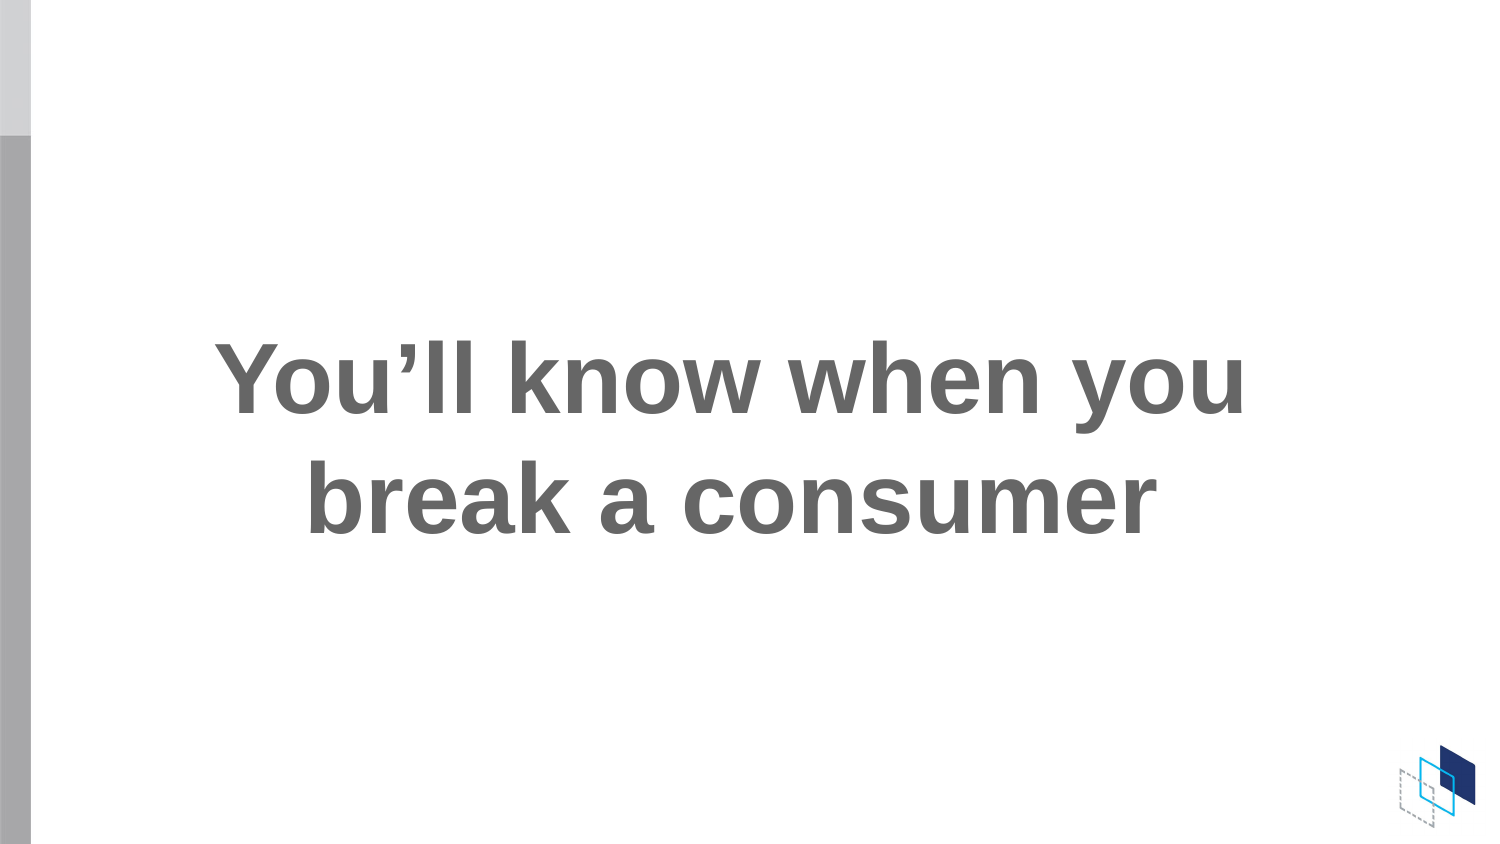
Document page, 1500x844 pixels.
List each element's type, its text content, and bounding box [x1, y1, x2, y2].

list You’ll know when you break a consumer [75, 127, 1389, 739]
picture [0, 0, 37, 844]
picture [1388, 738, 1486, 836]
